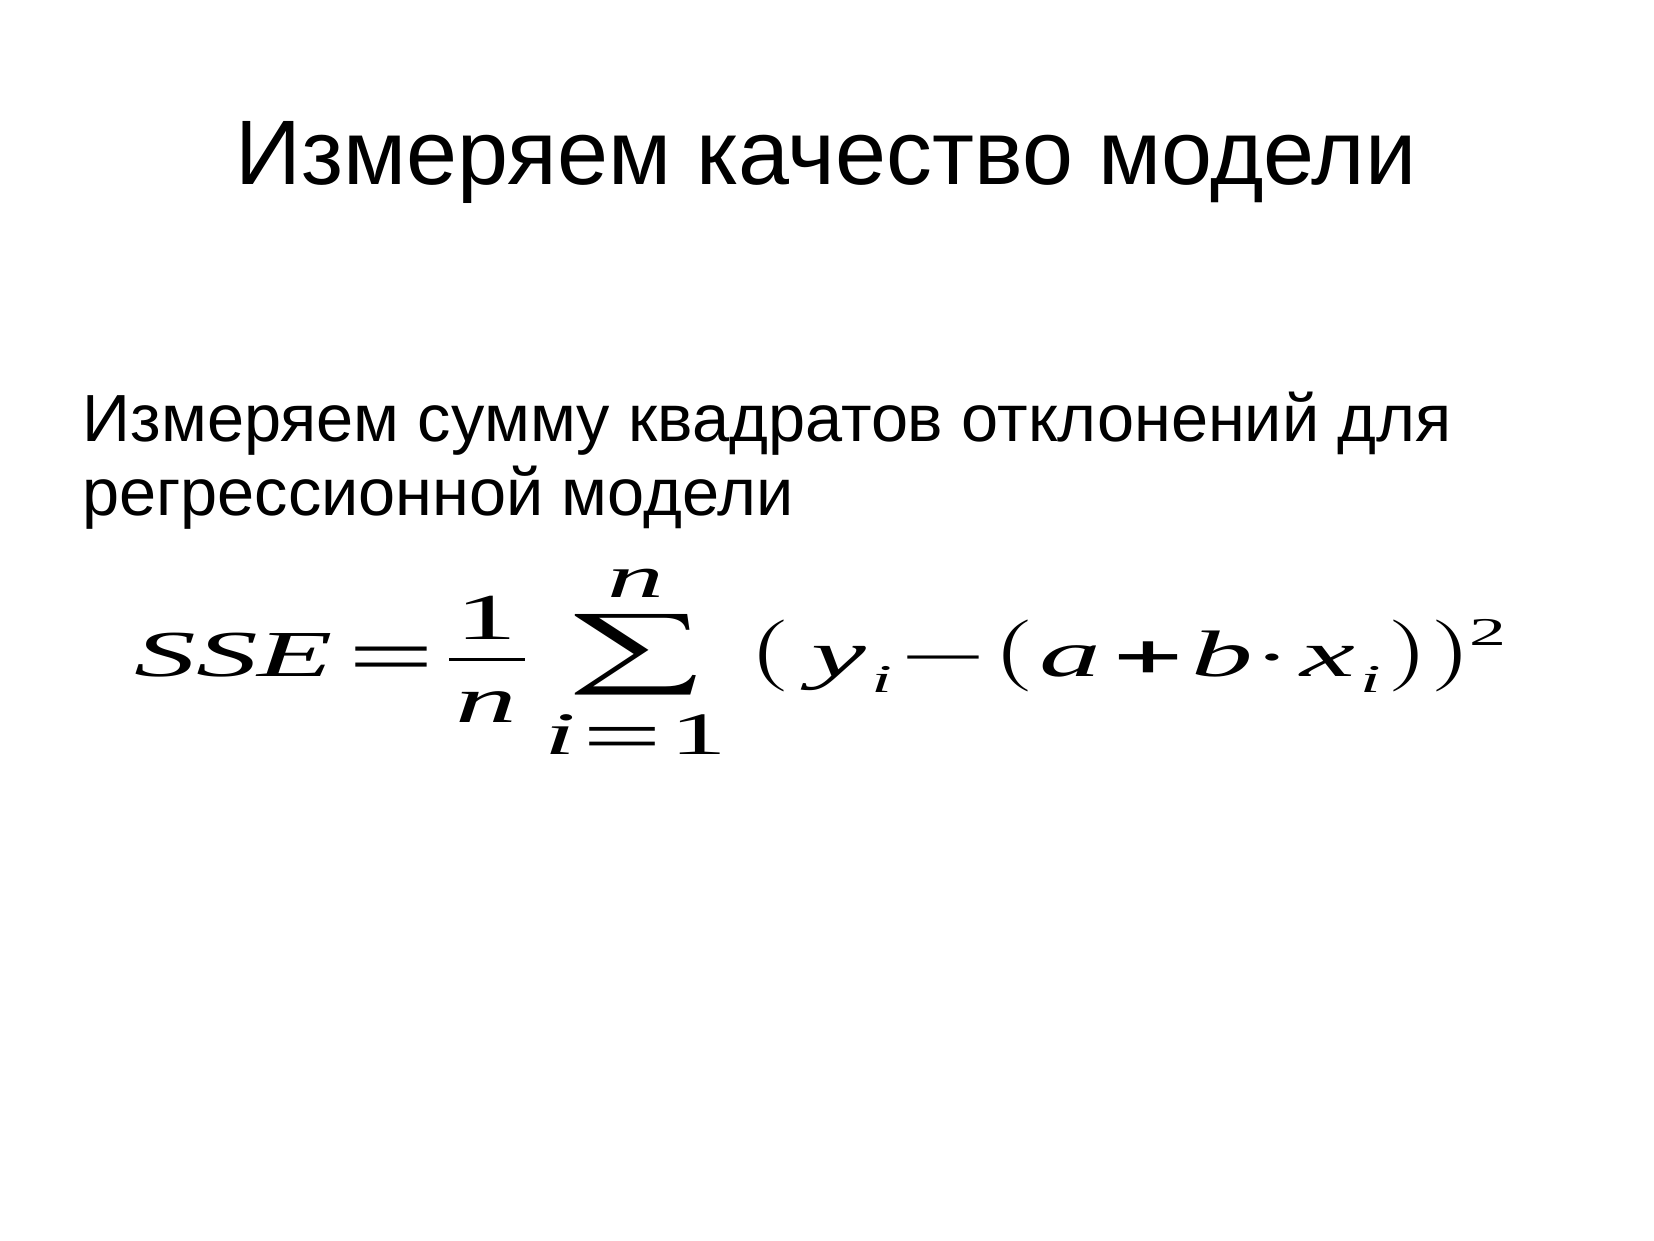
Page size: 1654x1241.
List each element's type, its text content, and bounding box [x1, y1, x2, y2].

list Измеряем сумму квадратов отклонений для регрессионной модели [82, 290, 1571, 1010]
title Измеряем качество модели [82, 49, 1571, 257]
chart [118, 543, 1518, 767]
